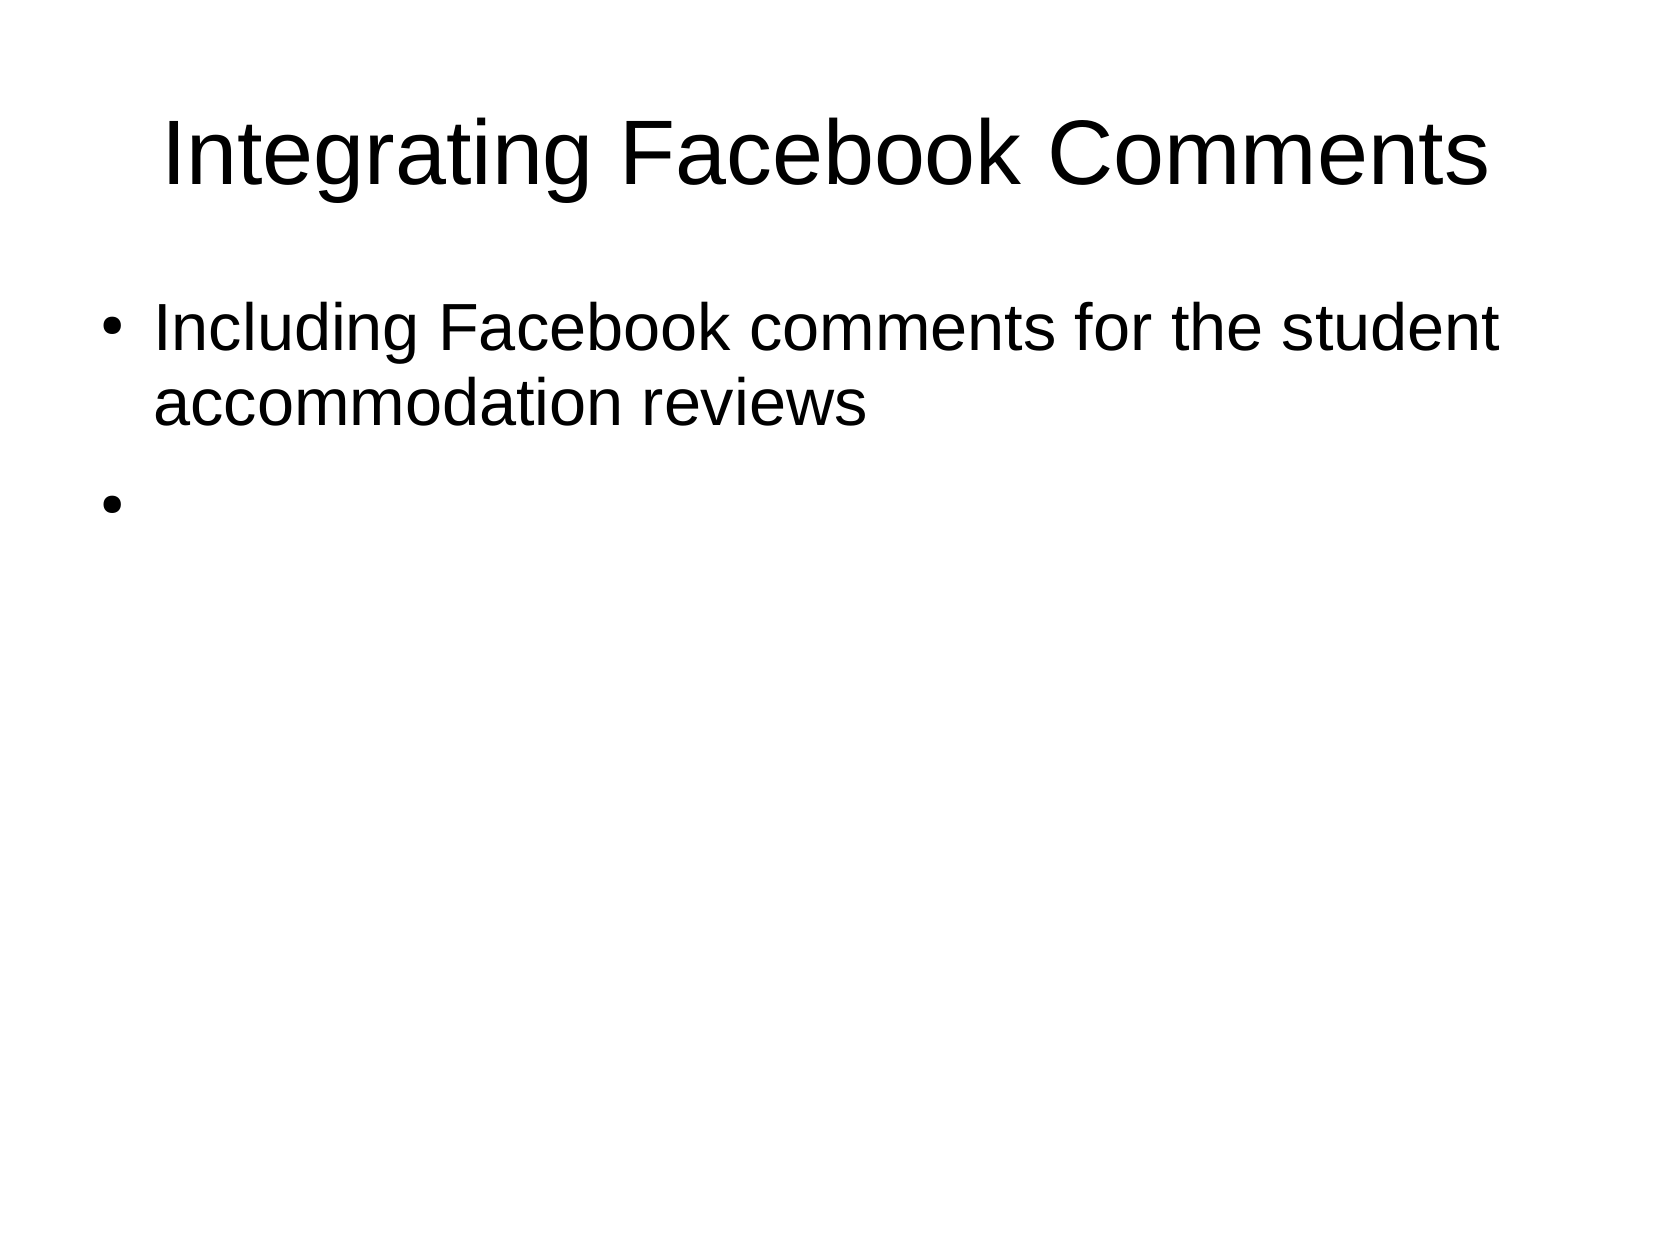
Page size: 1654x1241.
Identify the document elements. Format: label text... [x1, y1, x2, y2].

list Including Facebook comments for the student accommodation reviews [82, 290, 1571, 1109]
title Integrating Facebook Comments [82, 49, 1571, 257]
